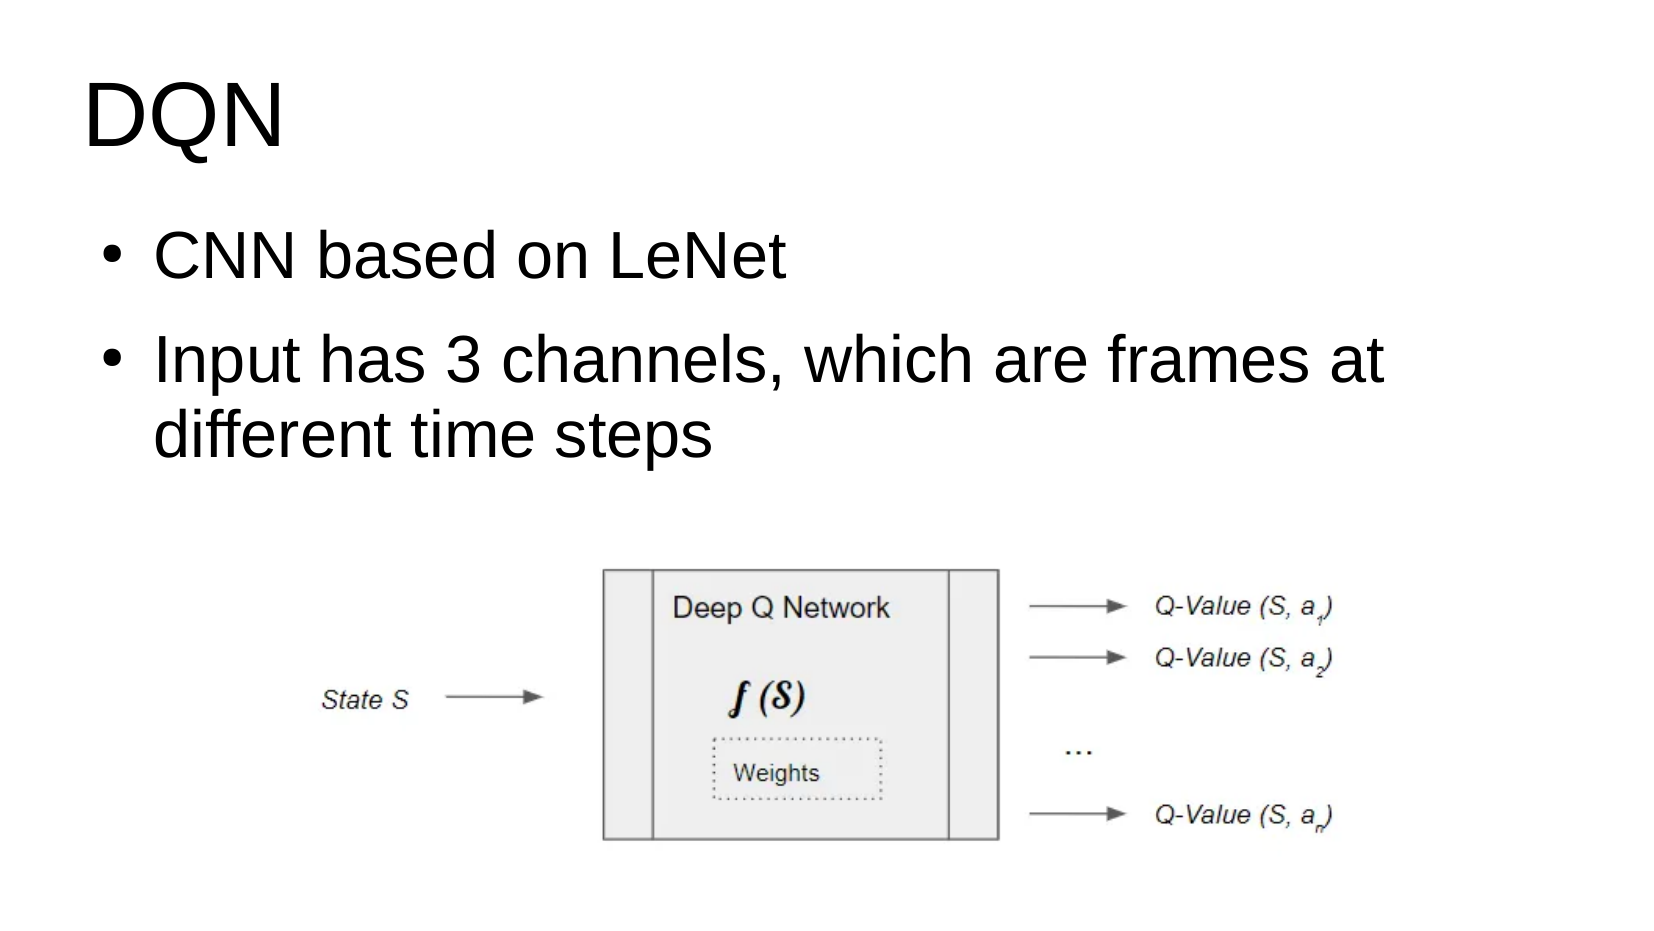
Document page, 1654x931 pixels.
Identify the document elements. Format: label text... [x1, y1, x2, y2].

picture [262, 549, 1388, 863]
title DQN [82, 37, 1571, 193]
list CNN based on LeNet Input has 3 channels, which are frames at different time steps [82, 217, 1571, 758]
